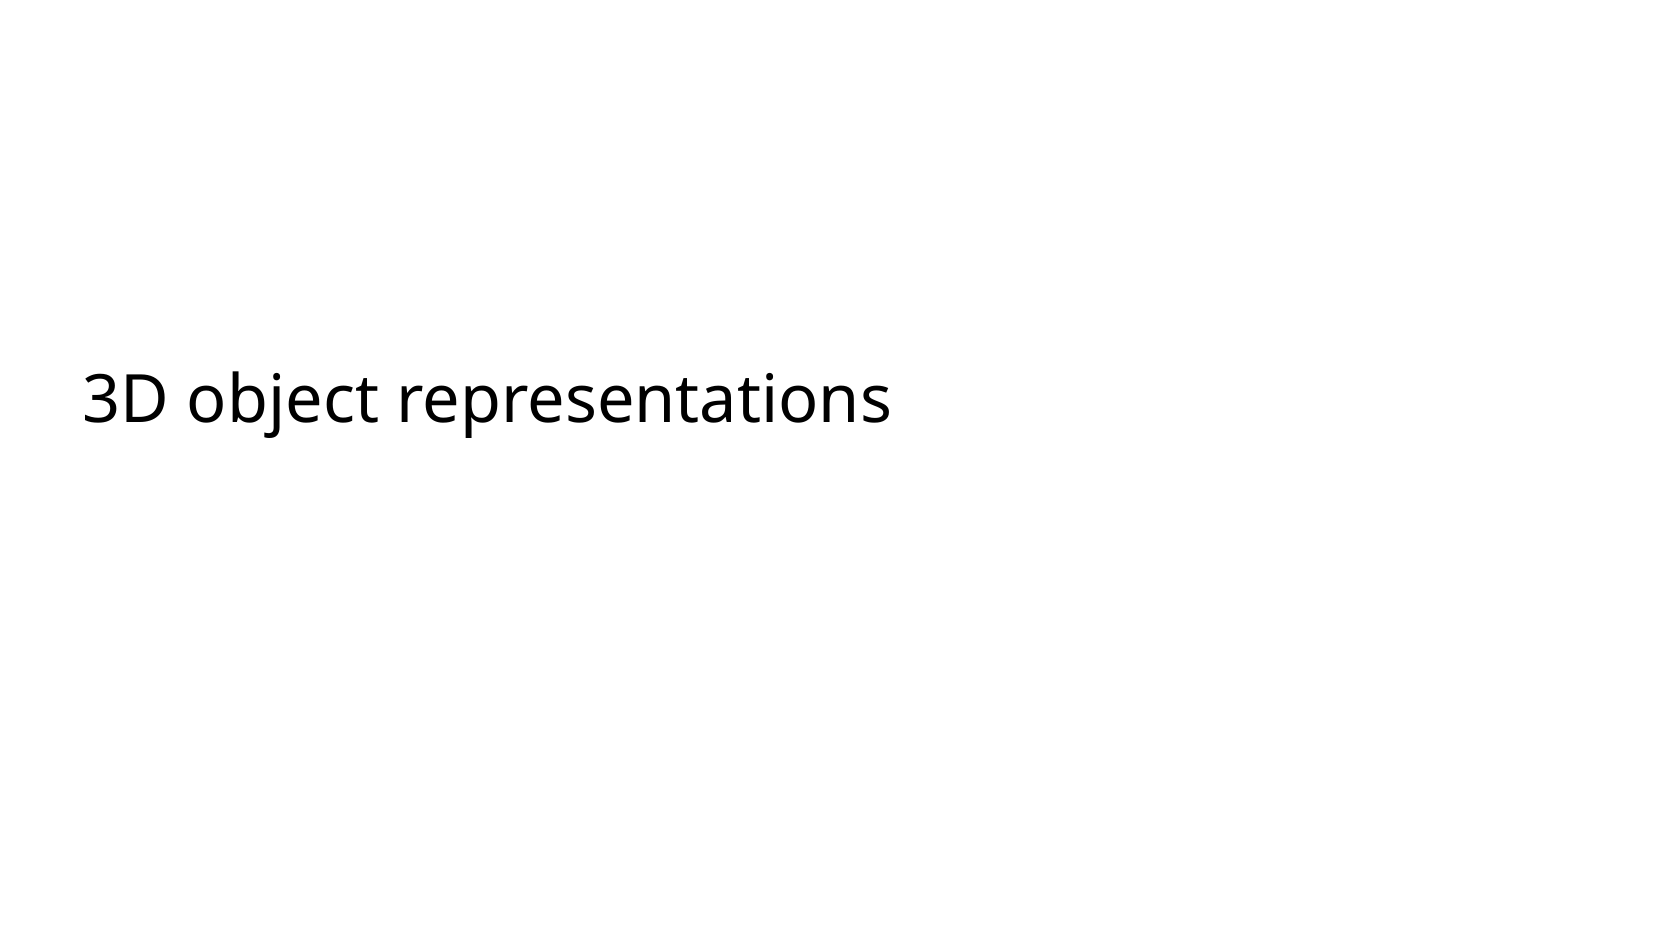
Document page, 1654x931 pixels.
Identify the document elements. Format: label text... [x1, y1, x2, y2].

subtitle 3D object representations [82, 37, 1571, 757]
